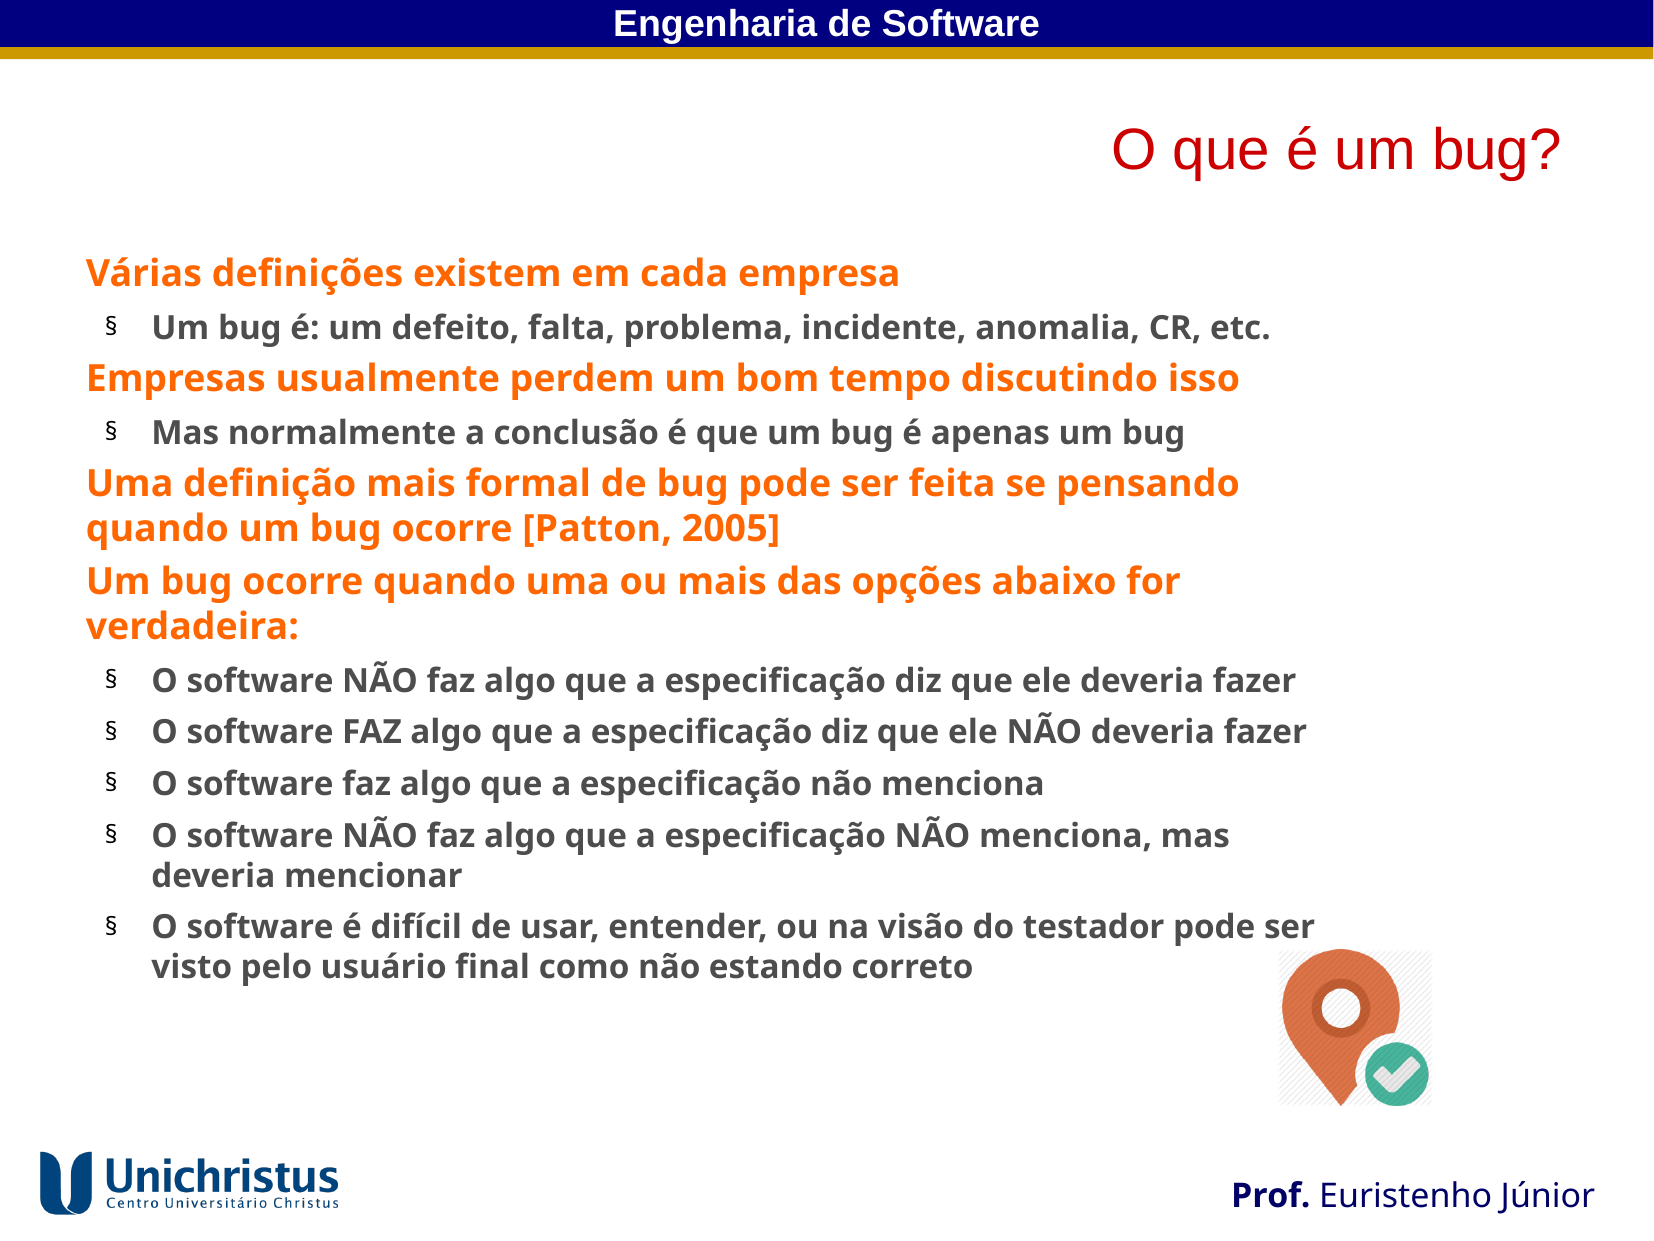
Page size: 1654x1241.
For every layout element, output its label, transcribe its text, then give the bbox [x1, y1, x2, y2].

text_box O que é um bug? [1096, 109, 1619, 190]
picture [1277, 949, 1433, 1106]
text_box Várias definições existem em cada empresa Um bug é: um defeito, falta, problema, incidente, anomalia, CR, etc. Empresas usualmente perdem um bom tempo discutindo isso Mas normalmente a conclusão é que um bug é apenas um bug Uma definição mais formal de bug pode ser feita se pensando quando um bug ocorre [Patton, 2005] Um bug ocorre quando uma ou mais das opções abaixo for verdadeira: O software NÃO faz algo que a especificação diz que ele deveria fazer O software FAZ algo que a especificação diz que ele NÃO deveria fazer O software faz algo que a especificação não menciona O software NÃO faz algo que a especificação NÃO menciona, mas deveria mencionar O software é difícil de usar, entender, ou na visão do testador pode ser visto pelo usuário final como não estando correto [14, 242, 1365, 1164]
picture [35, 1164, 343, 1217]
text_box [0, 47, 1654, 60]
text_box Prof. Euristenho Júnior [1216, 1163, 1654, 1224]
text_box Engenharia de Software [0, 0, 1654, 47]
